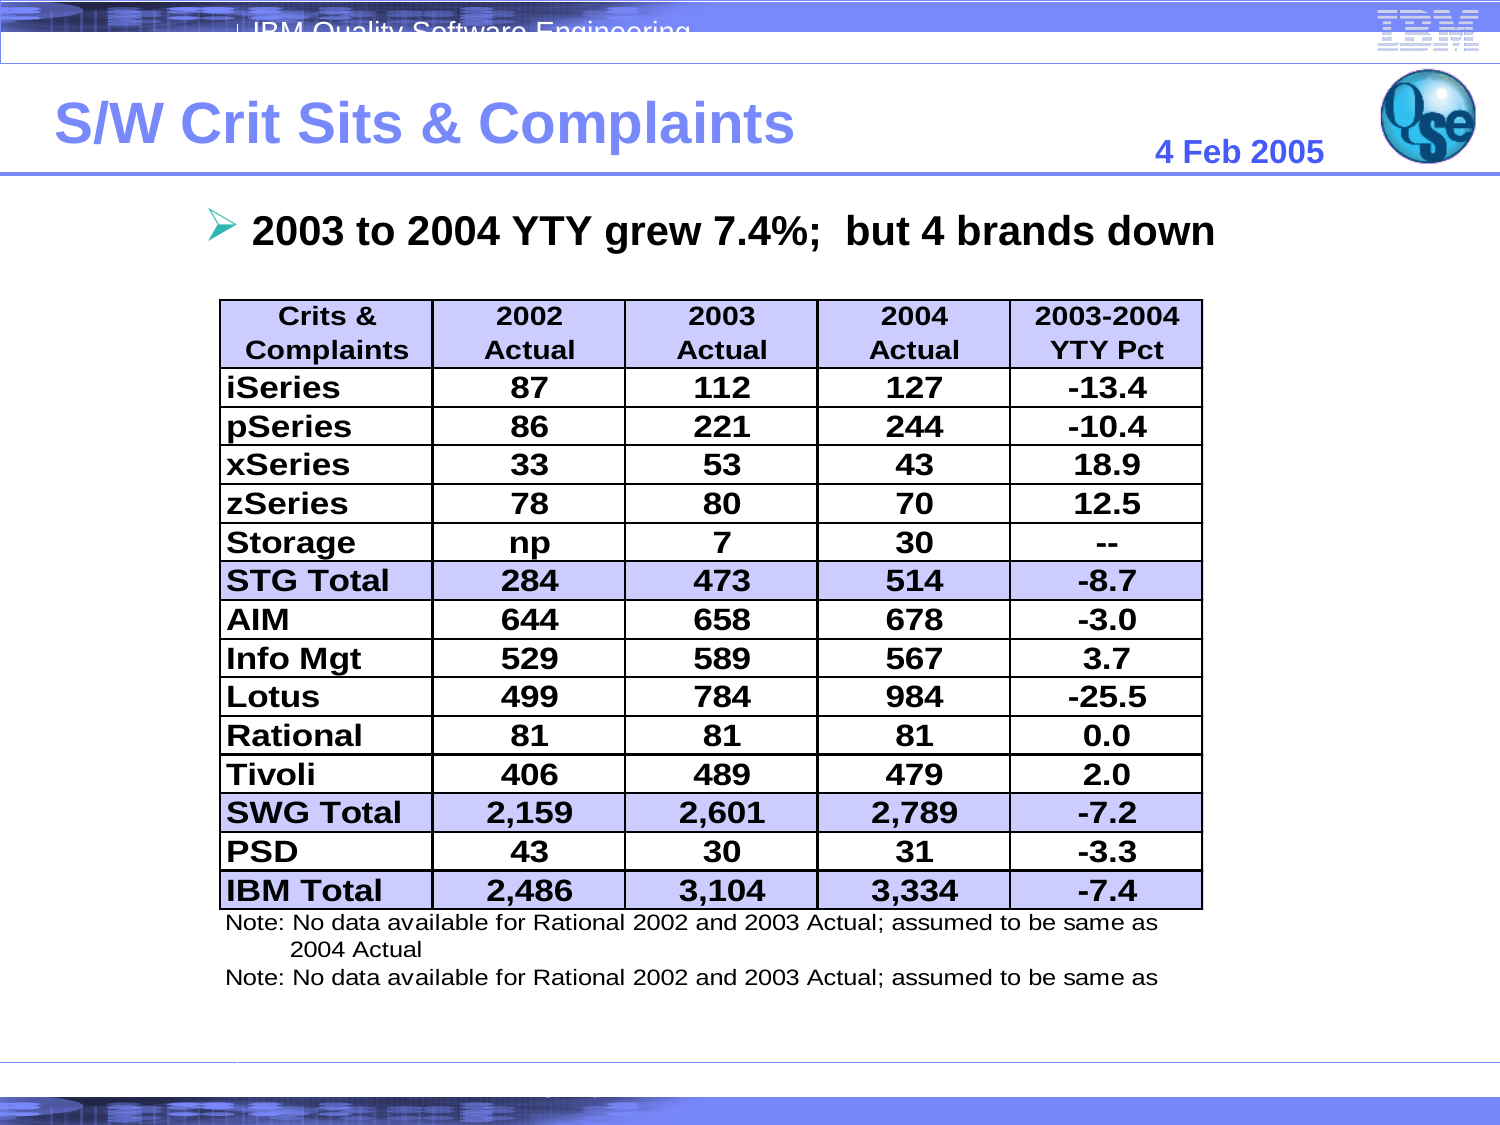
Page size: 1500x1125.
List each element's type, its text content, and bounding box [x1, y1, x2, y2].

picture [1376, 64, 1482, 170]
text_box 2003 to 2004 YTY grew 7.4%; but 4 brands down [189, 193, 1232, 263]
title S/W Crit Sits & Complaints [39, 88, 1301, 171]
text_box 4 Feb 2005 [1140, 126, 1341, 179]
picture [0, 1063, 1500, 1125]
chart [219, 299, 1204, 993]
picture [1, 1, 1500, 63]
